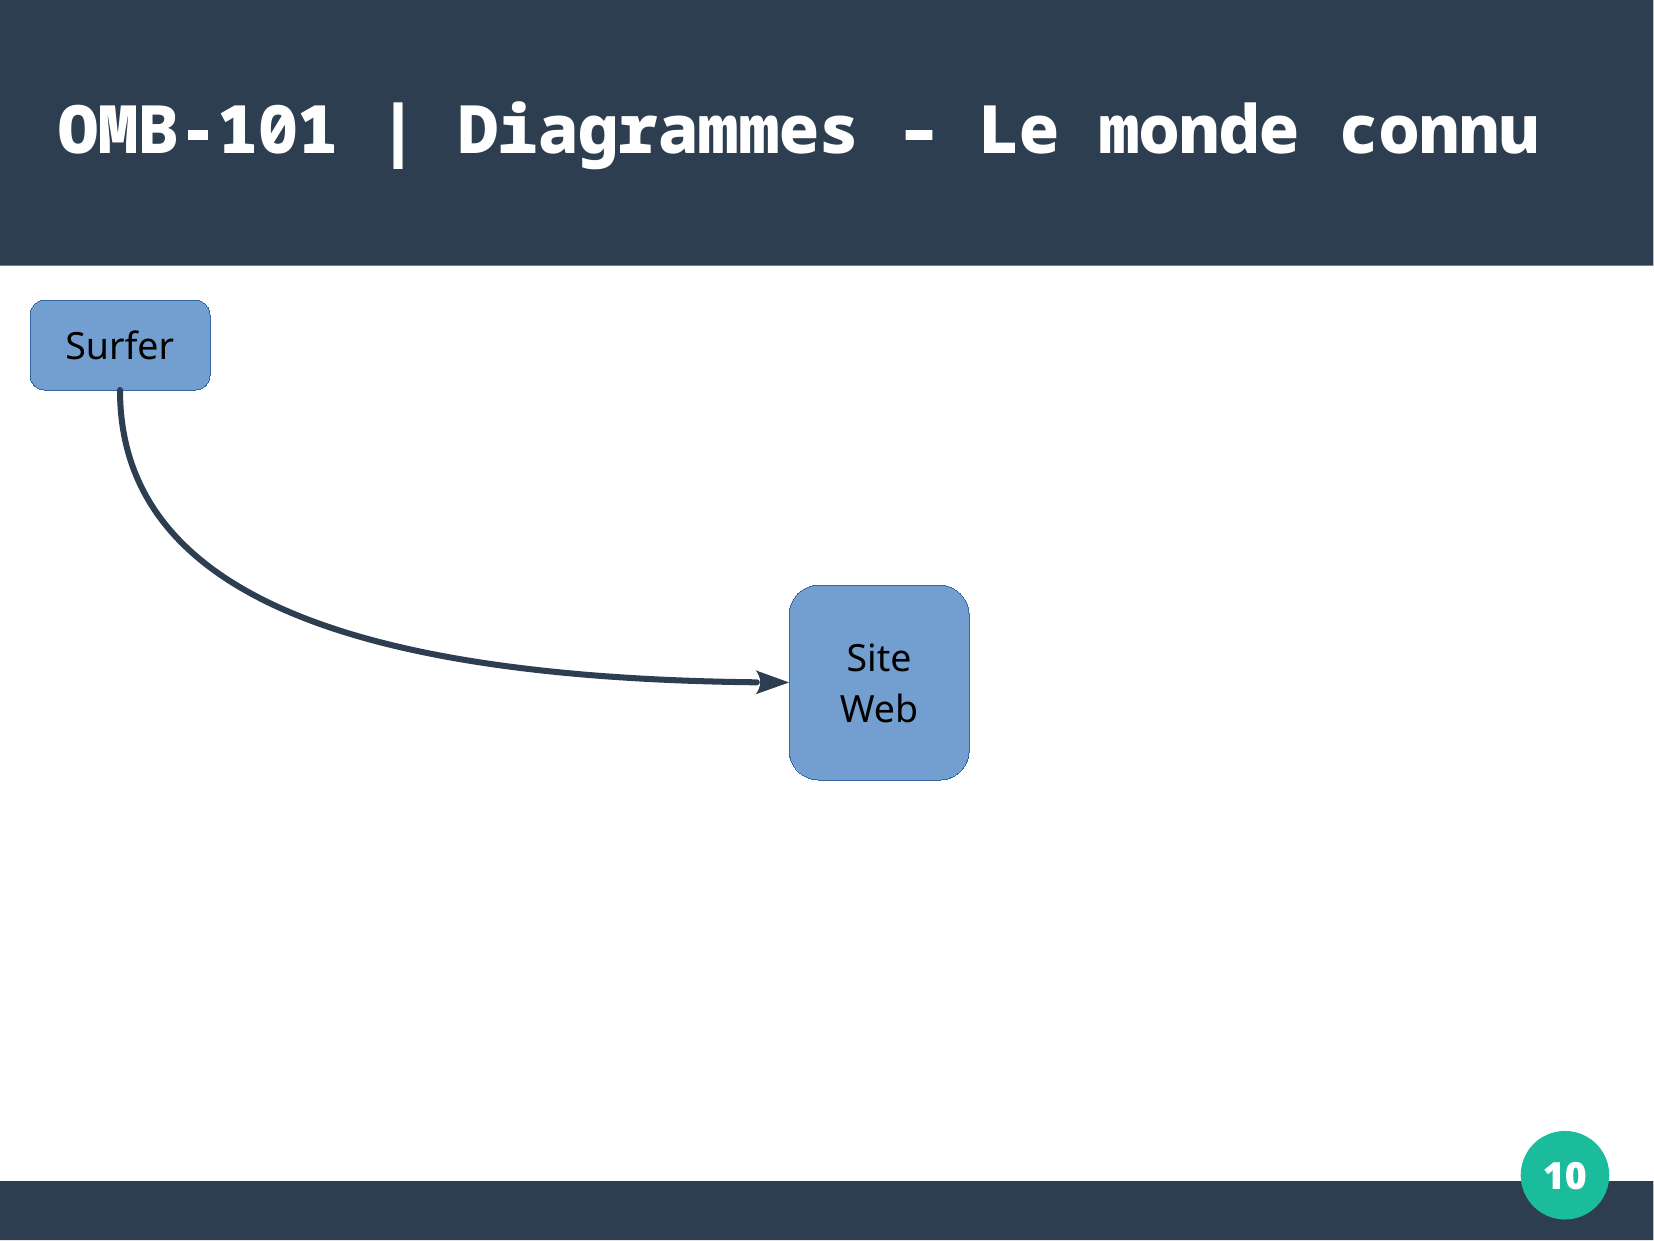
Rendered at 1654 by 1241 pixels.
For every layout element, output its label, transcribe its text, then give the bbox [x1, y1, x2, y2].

text_box Site Web [789, 585, 970, 781]
title OMB-101 | Diagrammes – Le monde connu [59, 49, 1595, 207]
text_box Surfer [30, 300, 211, 391]
